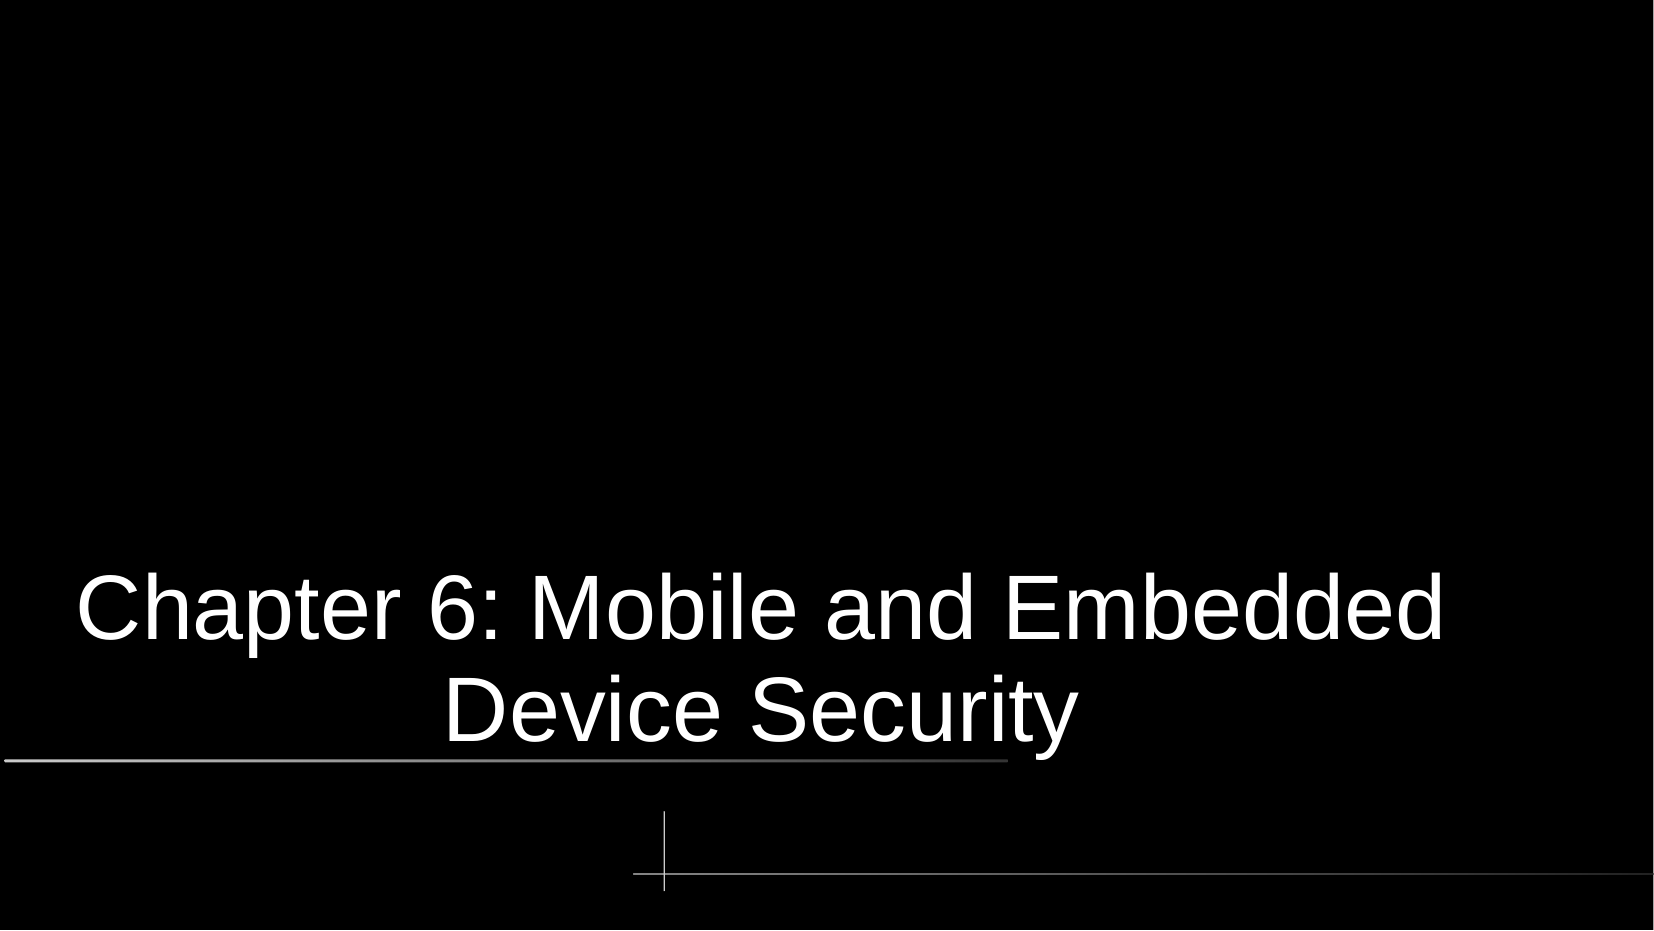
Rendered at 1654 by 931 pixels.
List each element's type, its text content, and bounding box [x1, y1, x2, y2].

title Chapter 6: Mobile and Embedded Device Security [23, 556, 1501, 762]
